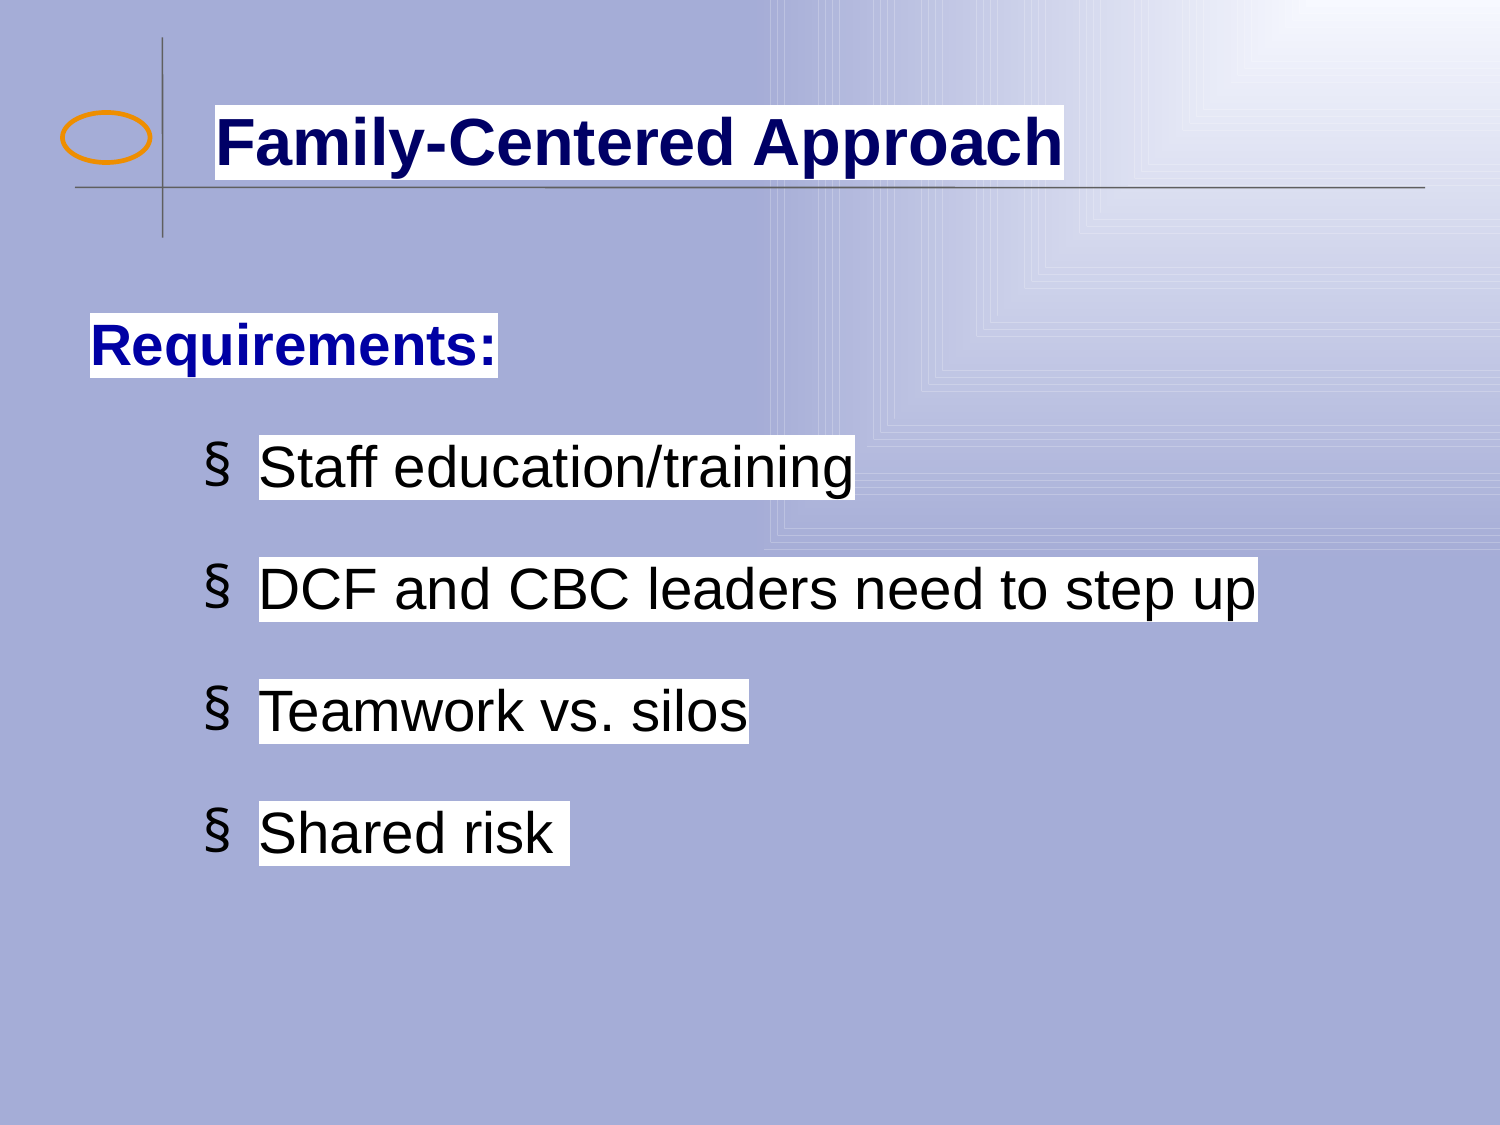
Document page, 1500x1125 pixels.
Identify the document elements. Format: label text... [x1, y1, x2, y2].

list Requirements: Staff education/training DCF and CBC leaders need to step up Teamwork vs. silos Shared risk [75, 299, 1426, 1005]
title Family-Centered Approach [200, 45, 1426, 233]
